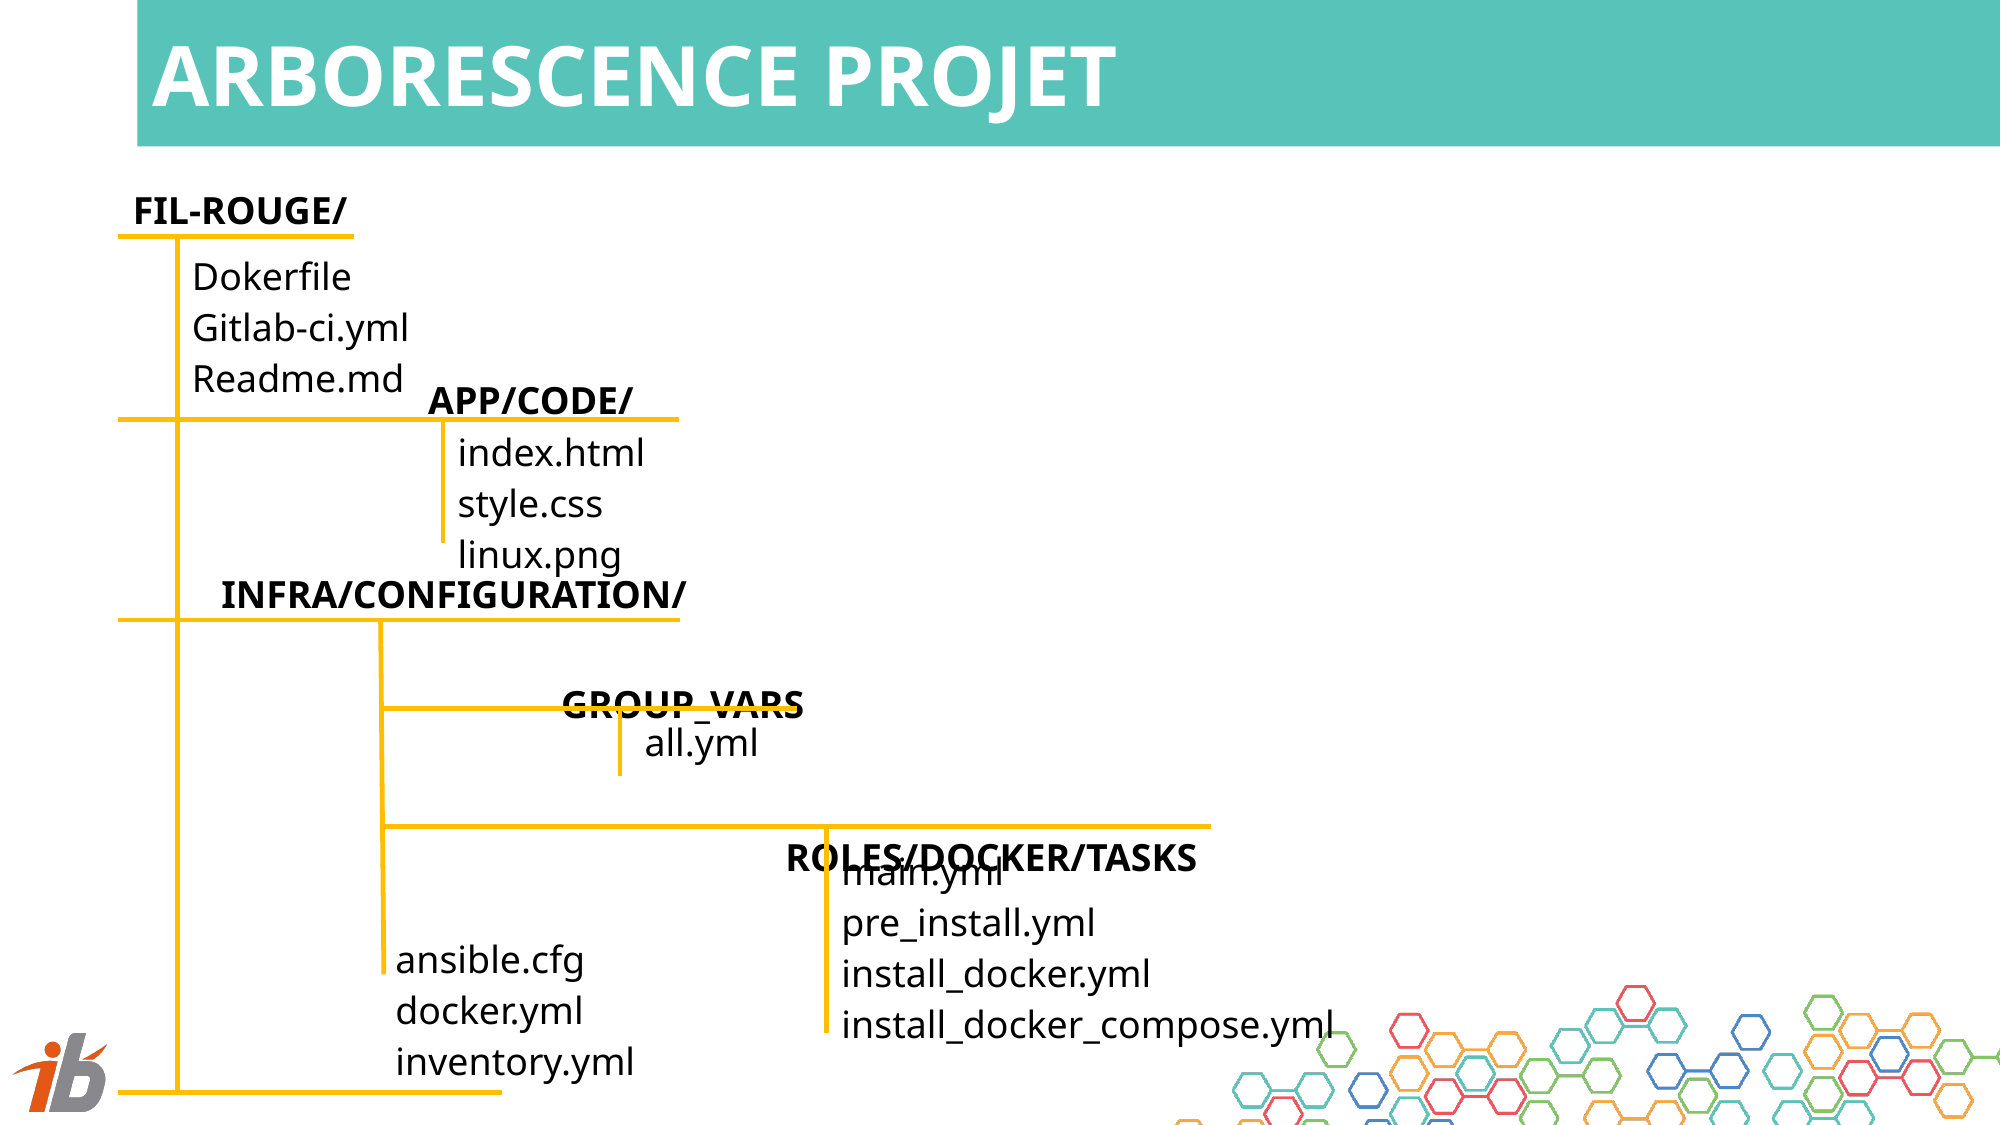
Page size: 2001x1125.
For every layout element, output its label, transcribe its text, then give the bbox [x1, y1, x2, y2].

text_box index.html style.css linux.png [442, 419, 768, 560]
text_box APP/CODE/ [413, 324, 680, 420]
text_box FIL-ROUGE/ [118, 177, 443, 234]
text_box main.yml pre_install.yml install_docker.yml install_docker_compose.yml [826, 838, 1506, 1063]
picture [12, 1033, 107, 1112]
text_box all.yml [620, 708, 827, 777]
title ARBORESCENCE PROJET [137, 0, 2000, 147]
text_box INFRA/CONFIGURATION/ [206, 561, 709, 650]
picture [1160, 981, 2000, 1125]
text_box GROUP_VARS ROLES/DOCKER/TASKS ansible.cfg docker.yml inventory.yml [380, 620, 1300, 975]
text_box Dokerfile Gitlab-ci.yml Readme.md [180, 243, 443, 384]
